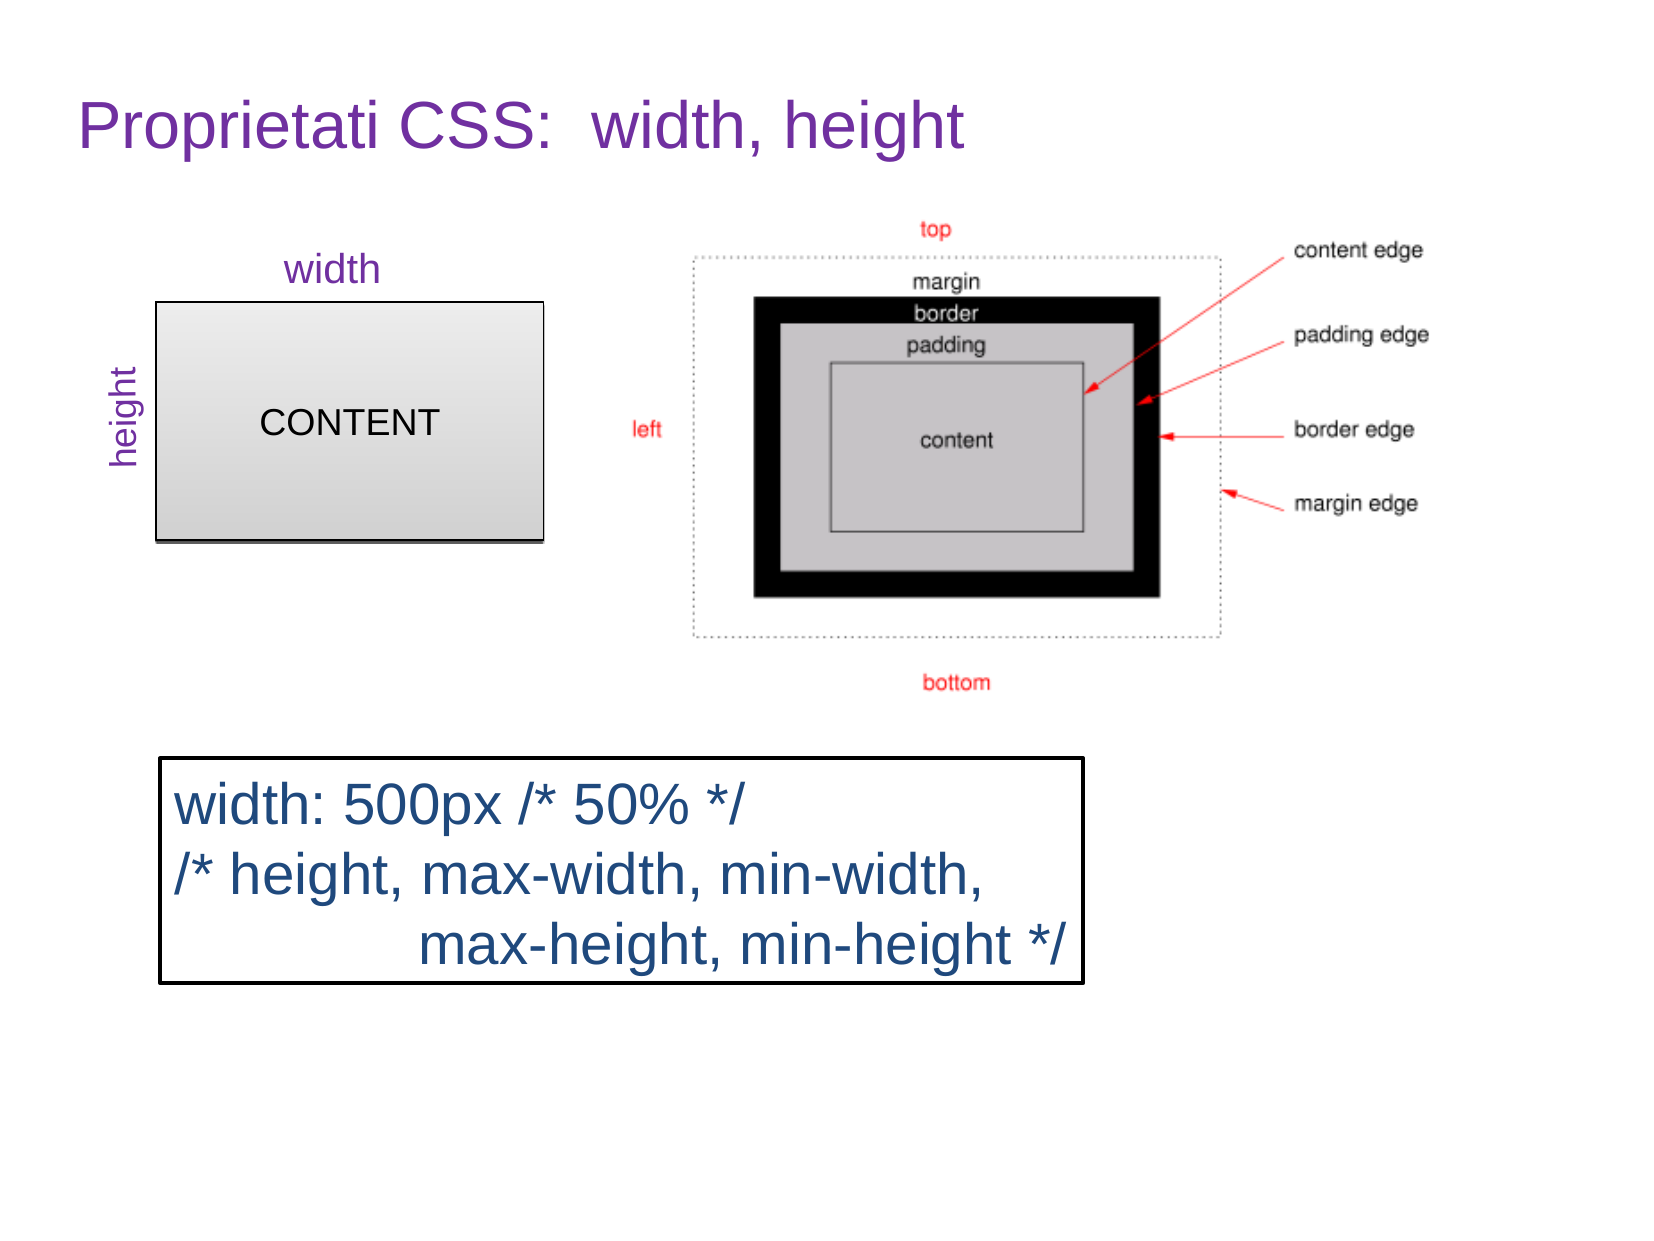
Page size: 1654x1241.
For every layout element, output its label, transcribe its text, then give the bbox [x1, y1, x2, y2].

text_box Proprietati CSS: width, height width [62, 75, 1515, 665]
text_box width: 500px /* 50% */ /* height, max-width, min-width, max-height, min-height */ [160, 758, 1084, 984]
text_box height [93, 351, 153, 484]
picture [620, 204, 1438, 701]
text_box CONTENT [156, 301, 544, 540]
